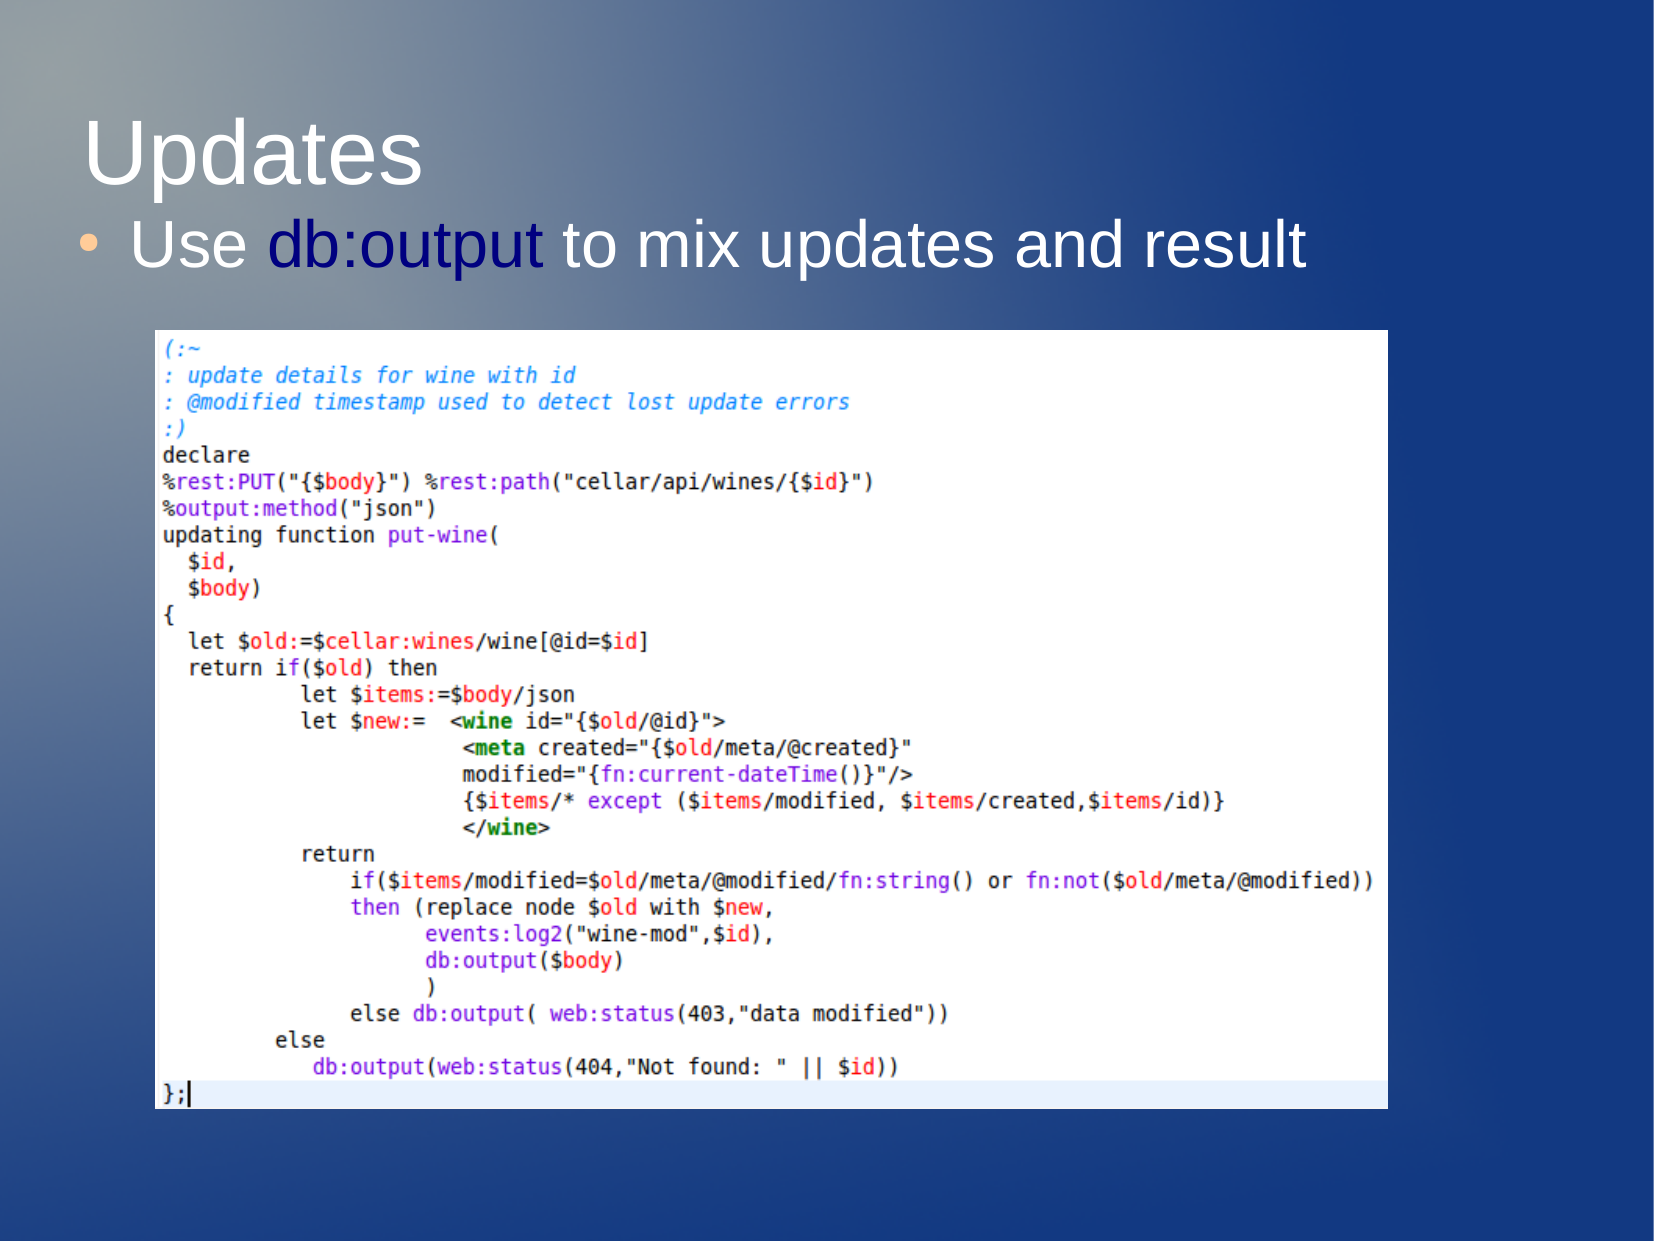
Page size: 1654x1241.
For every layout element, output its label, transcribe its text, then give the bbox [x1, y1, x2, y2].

list Use db:output to mix updates and result [59, 206, 1548, 443]
title Updates [82, 56, 1571, 250]
picture [0, 0, 1654, 1241]
